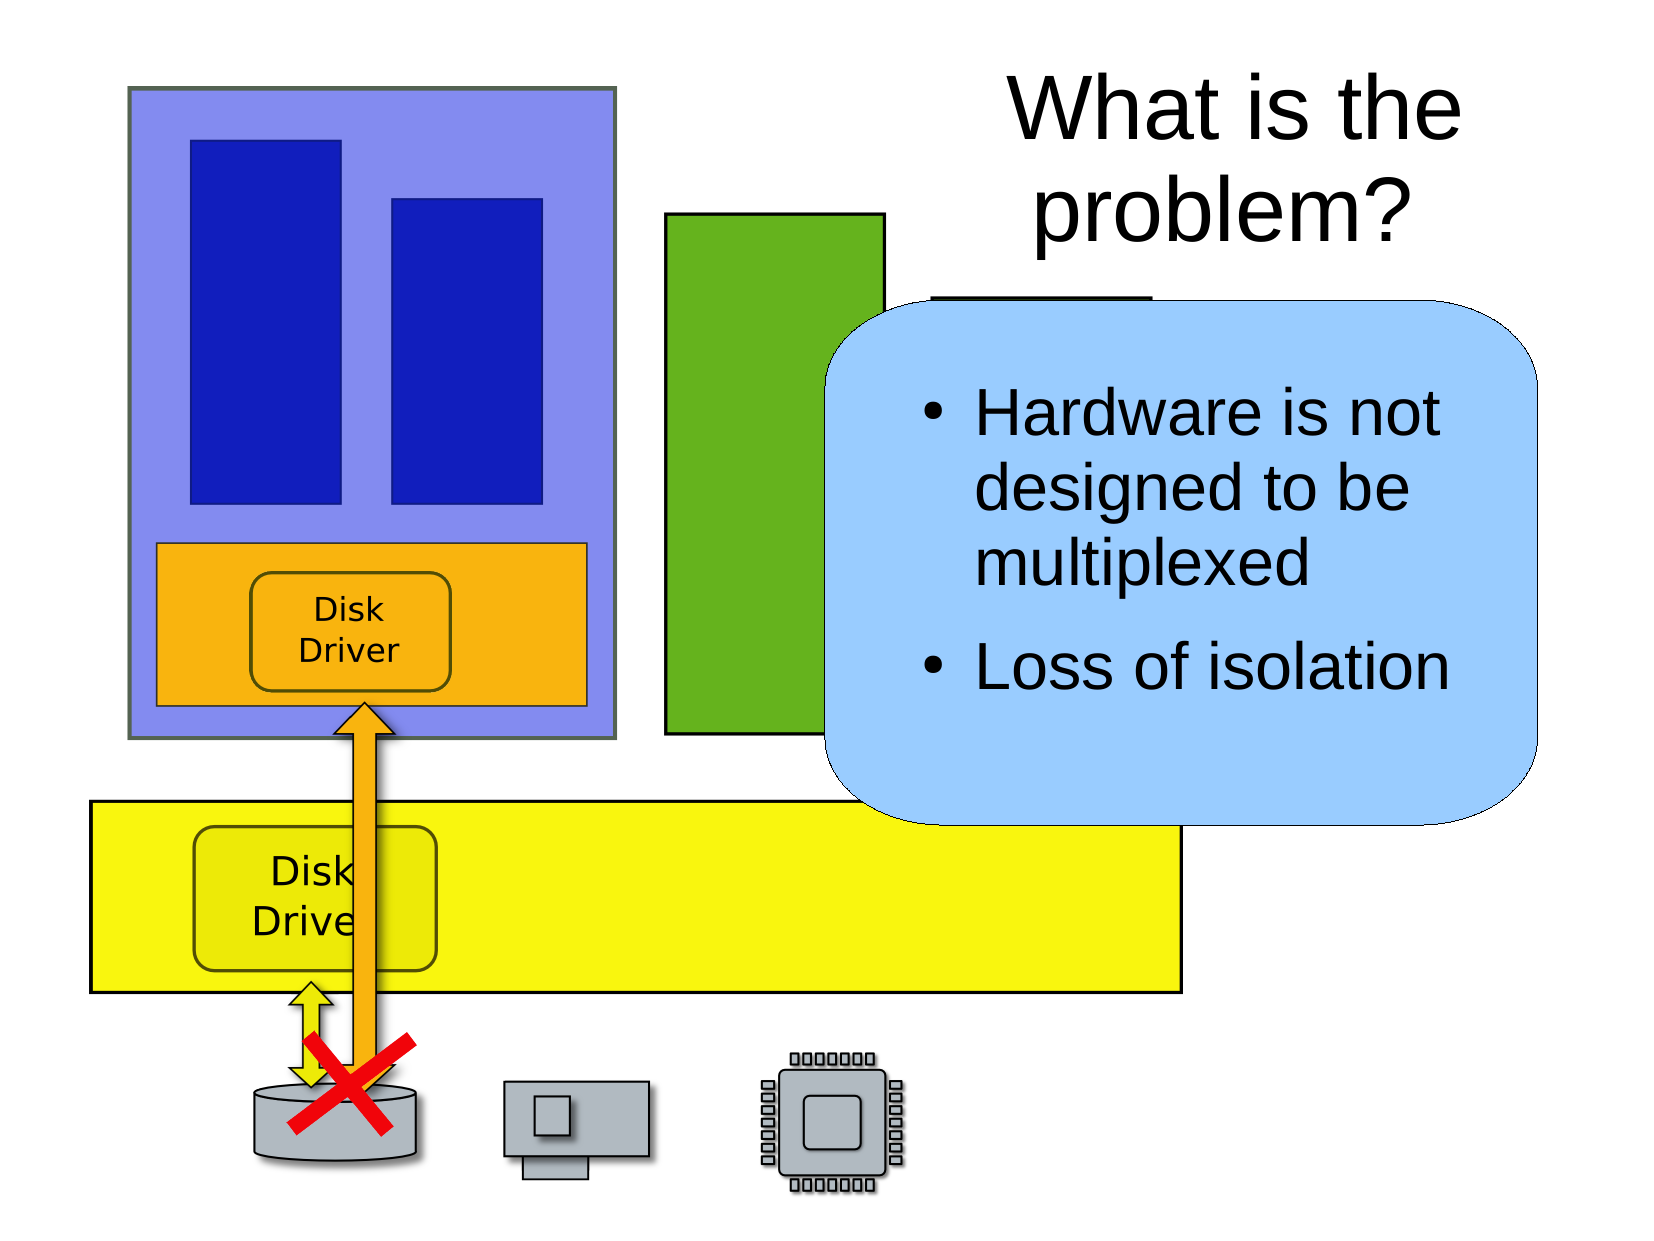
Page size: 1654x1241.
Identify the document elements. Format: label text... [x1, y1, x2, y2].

list Hardware is not designed to be multiplexed Loss of isolation [903, 375, 1463, 751]
title What is the problem? [862, 55, 1609, 263]
text_box [824, 300, 1538, 826]
picture [89, 86, 1183, 1233]
